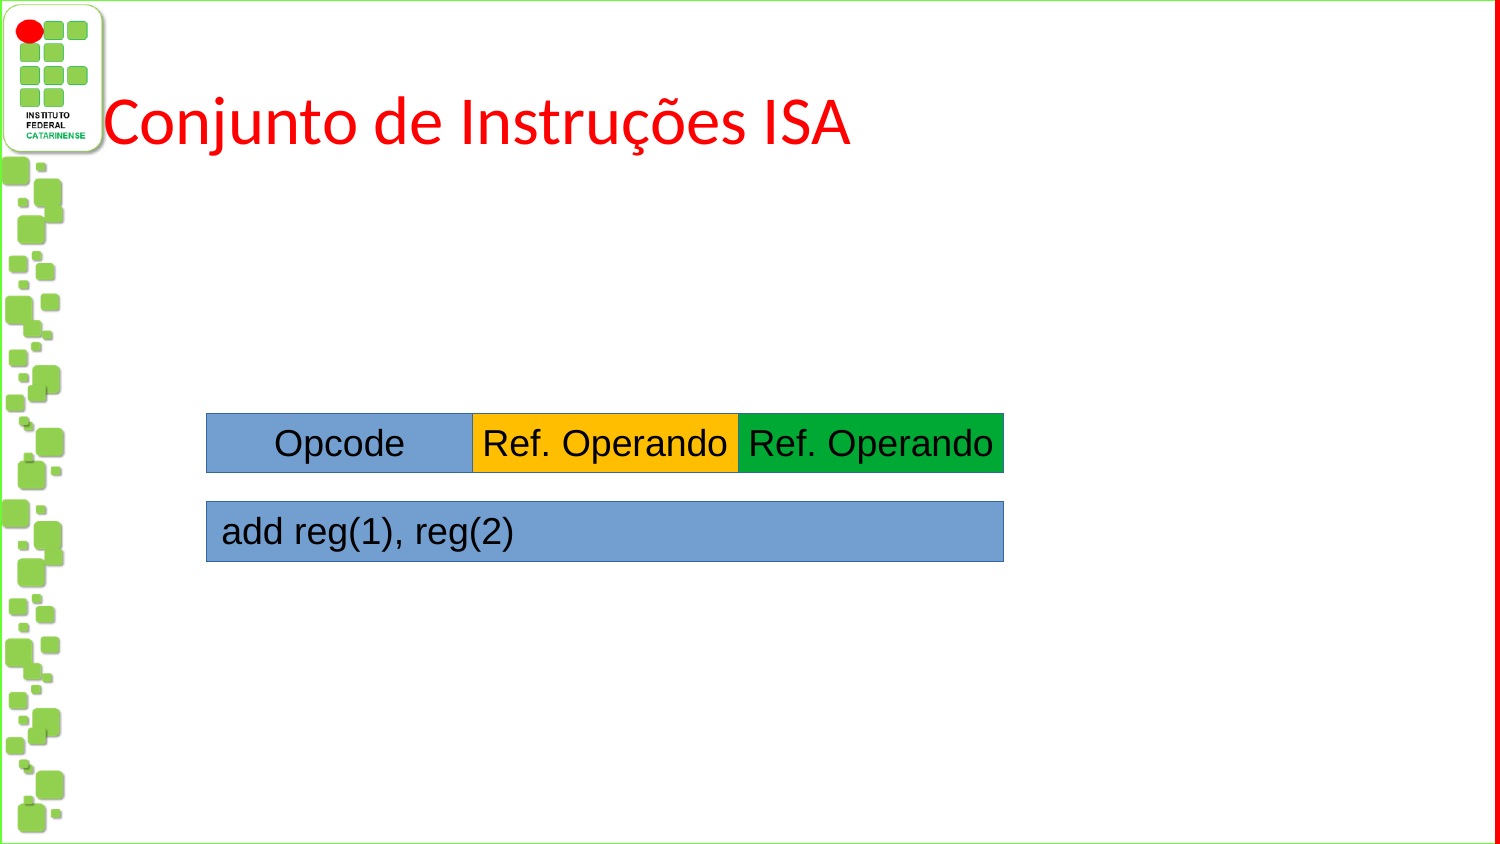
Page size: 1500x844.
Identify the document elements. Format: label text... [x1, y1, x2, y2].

text_box Opcode [206, 413, 472, 473]
text_box add reg(1), reg(2) [206, 501, 1004, 562]
picture [0, 0, 1500, 844]
text_box Ref. Operando [738, 413, 1004, 473]
title Conjunto de Instruções ISA [103, 44, 1397, 208]
text_box Ref. Operando [472, 413, 738, 473]
